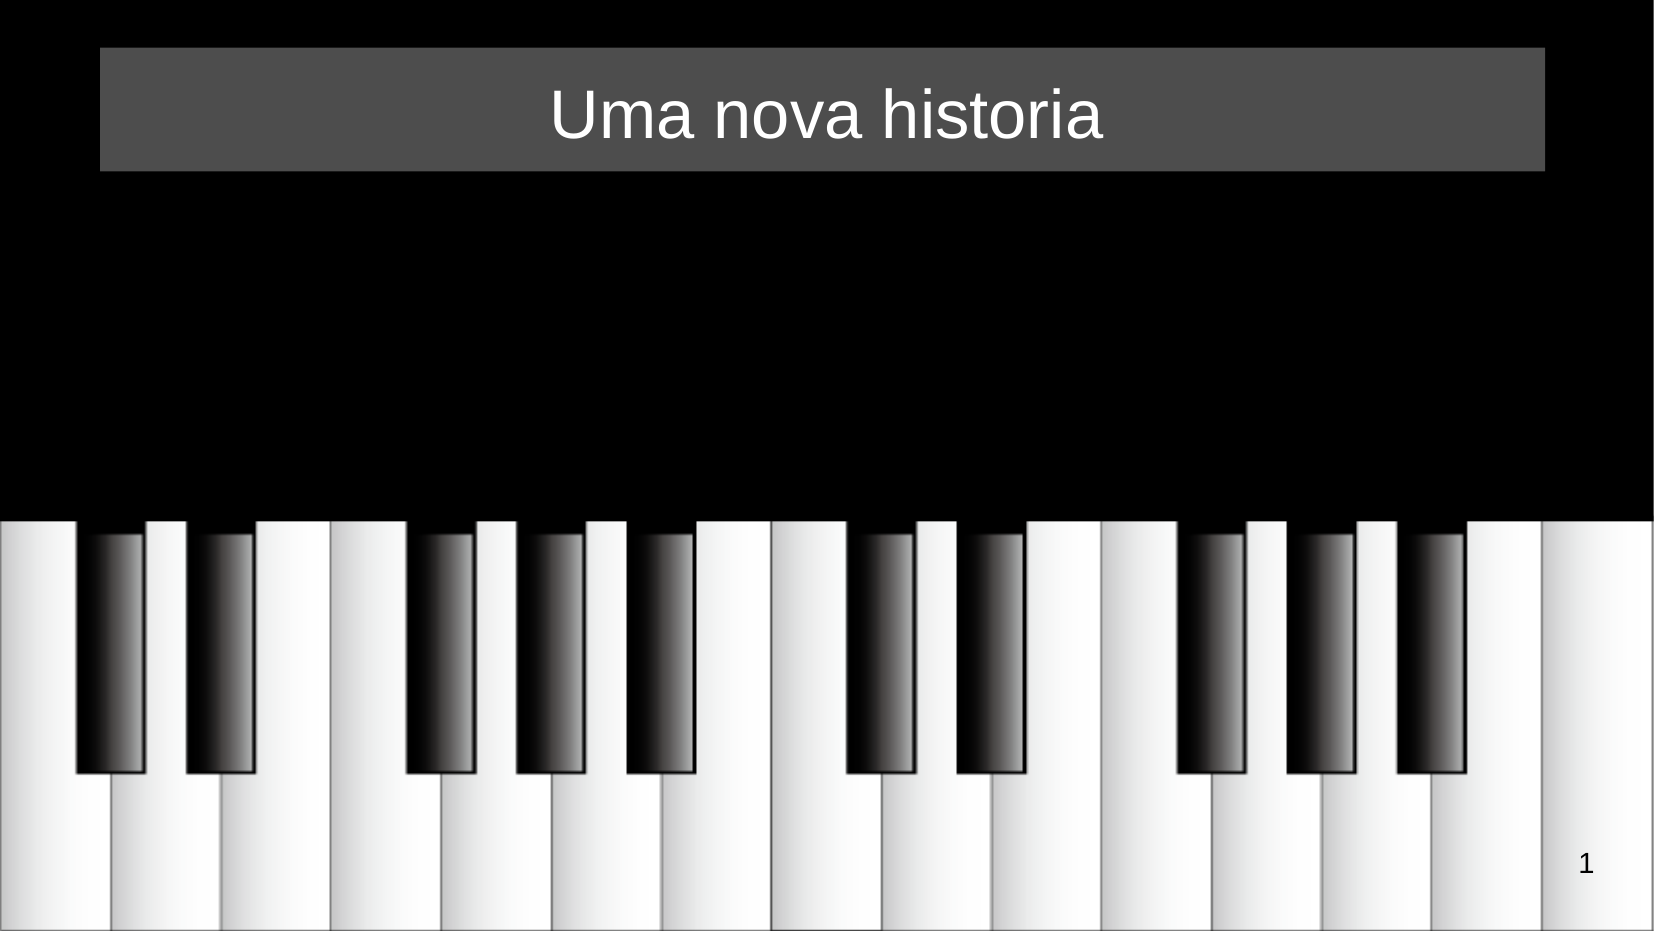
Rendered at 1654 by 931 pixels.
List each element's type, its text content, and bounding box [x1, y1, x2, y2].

picture [0, 522, 1654, 931]
title Uma nova historia [82, 37, 1571, 193]
